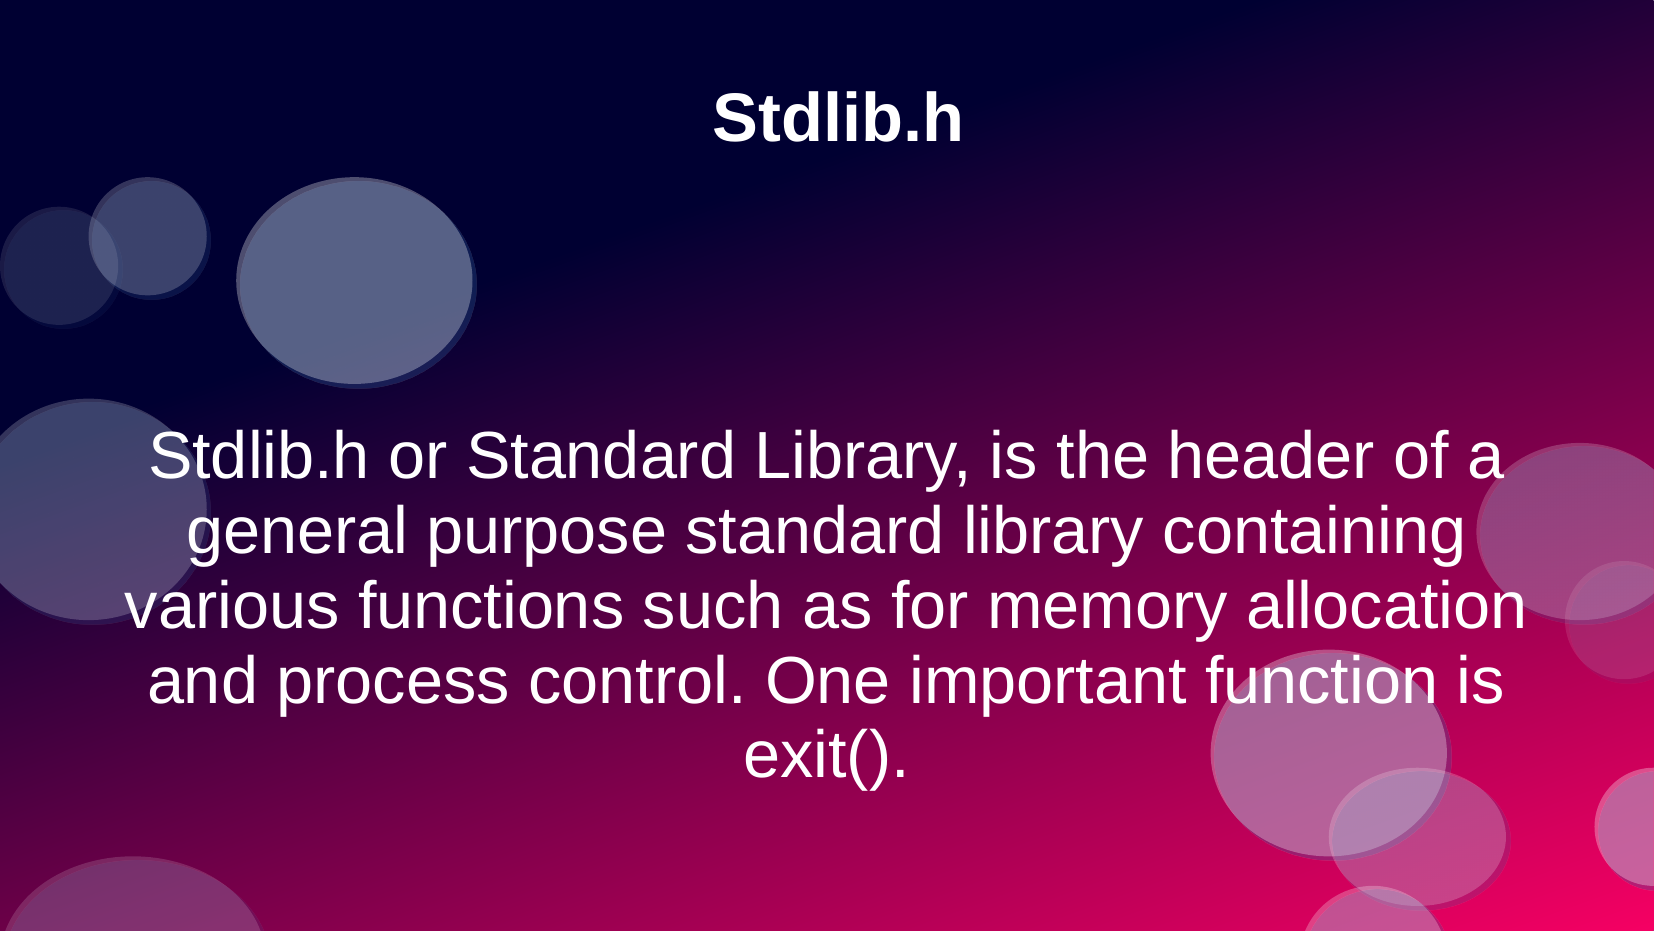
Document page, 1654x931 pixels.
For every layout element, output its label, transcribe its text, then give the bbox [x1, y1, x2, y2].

subtitle Stdlib.h or Standard Library, is the header of a general purpose standard library containing various functions such as for memory allocation and process control. One important function is exit(). [88, 418, 1565, 793]
title Stdlib.h [262, 44, 1415, 192]
